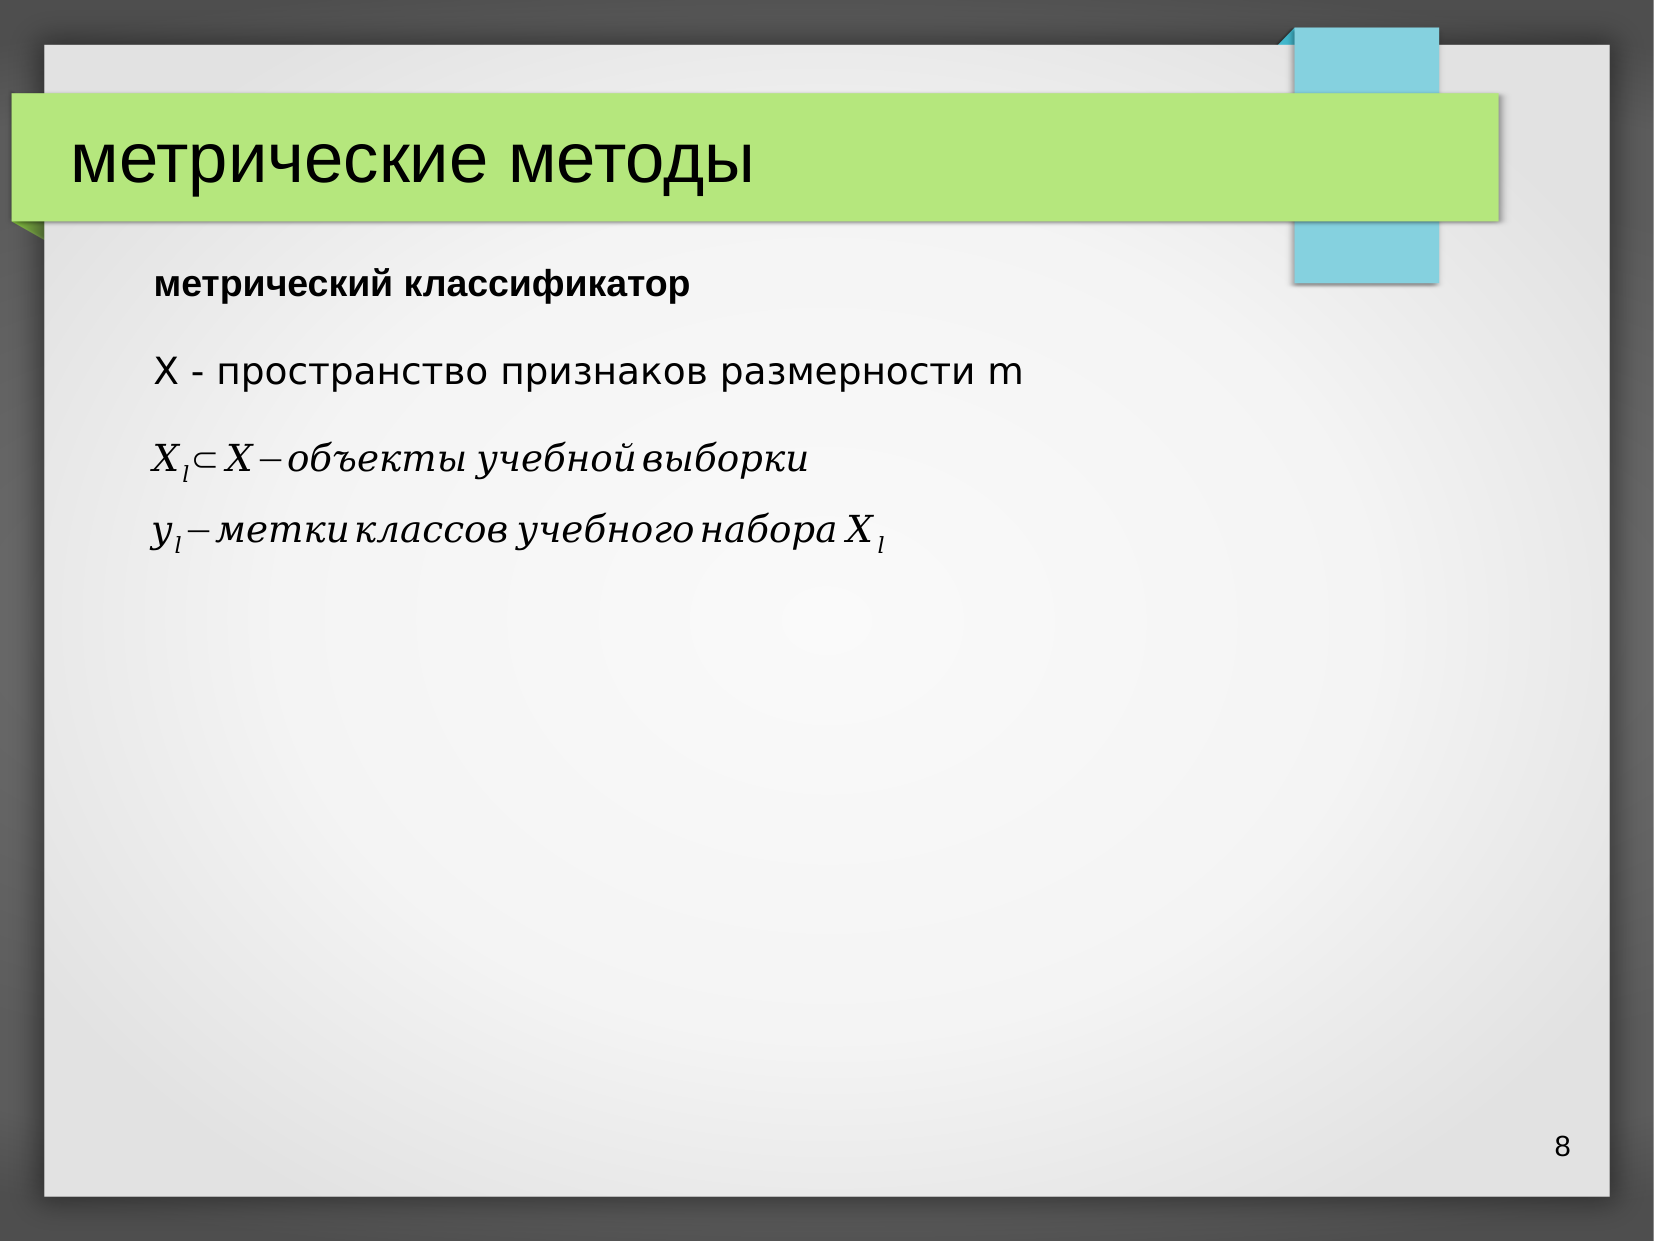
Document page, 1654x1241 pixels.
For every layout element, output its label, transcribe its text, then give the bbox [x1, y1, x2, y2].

subtitle метрический классификатор [153, 259, 815, 307]
chart [141, 445, 891, 558]
title метрические методы [70, 118, 1205, 199]
text_box X - пространство признаков размерности m [138, 342, 1040, 445]
picture [0, 0, 1654, 1241]
